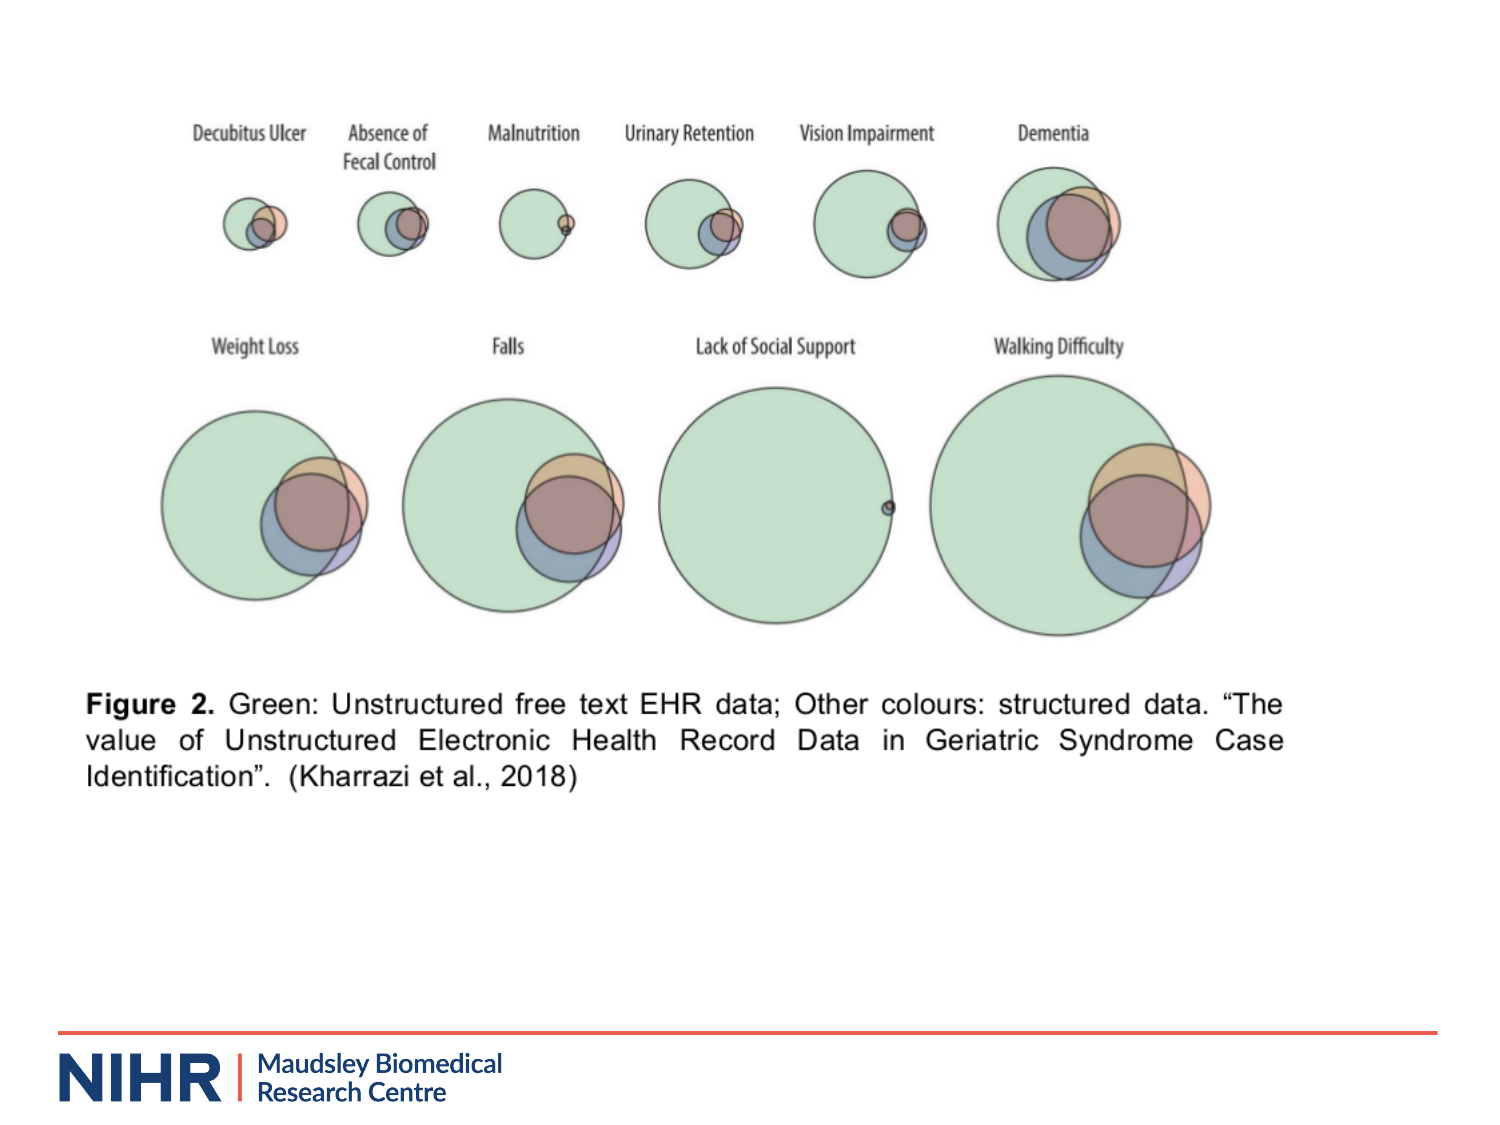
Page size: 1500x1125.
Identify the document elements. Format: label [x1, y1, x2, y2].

picture [55, 94, 1323, 809]
picture [29, 1018, 531, 1125]
